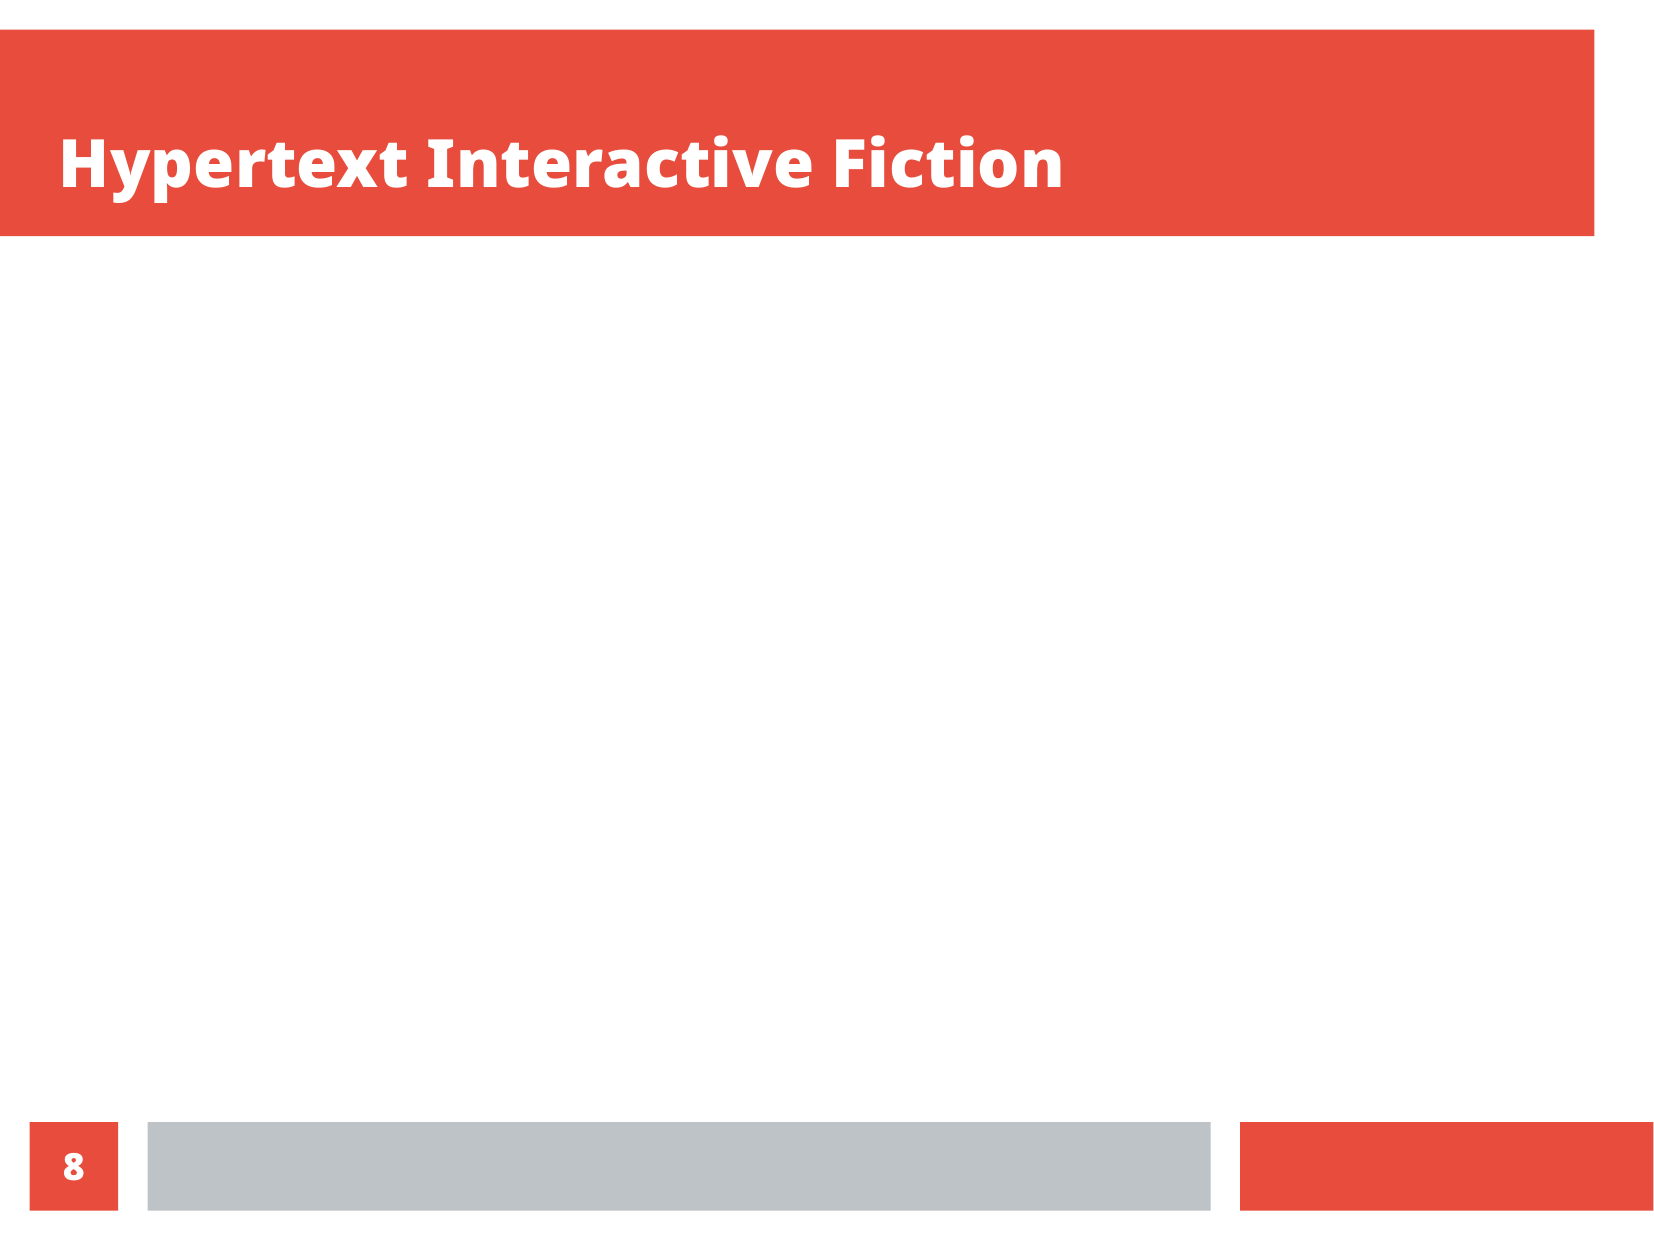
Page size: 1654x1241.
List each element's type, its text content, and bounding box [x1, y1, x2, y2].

title Hypertext Interactive Fiction [59, 59, 1595, 207]
